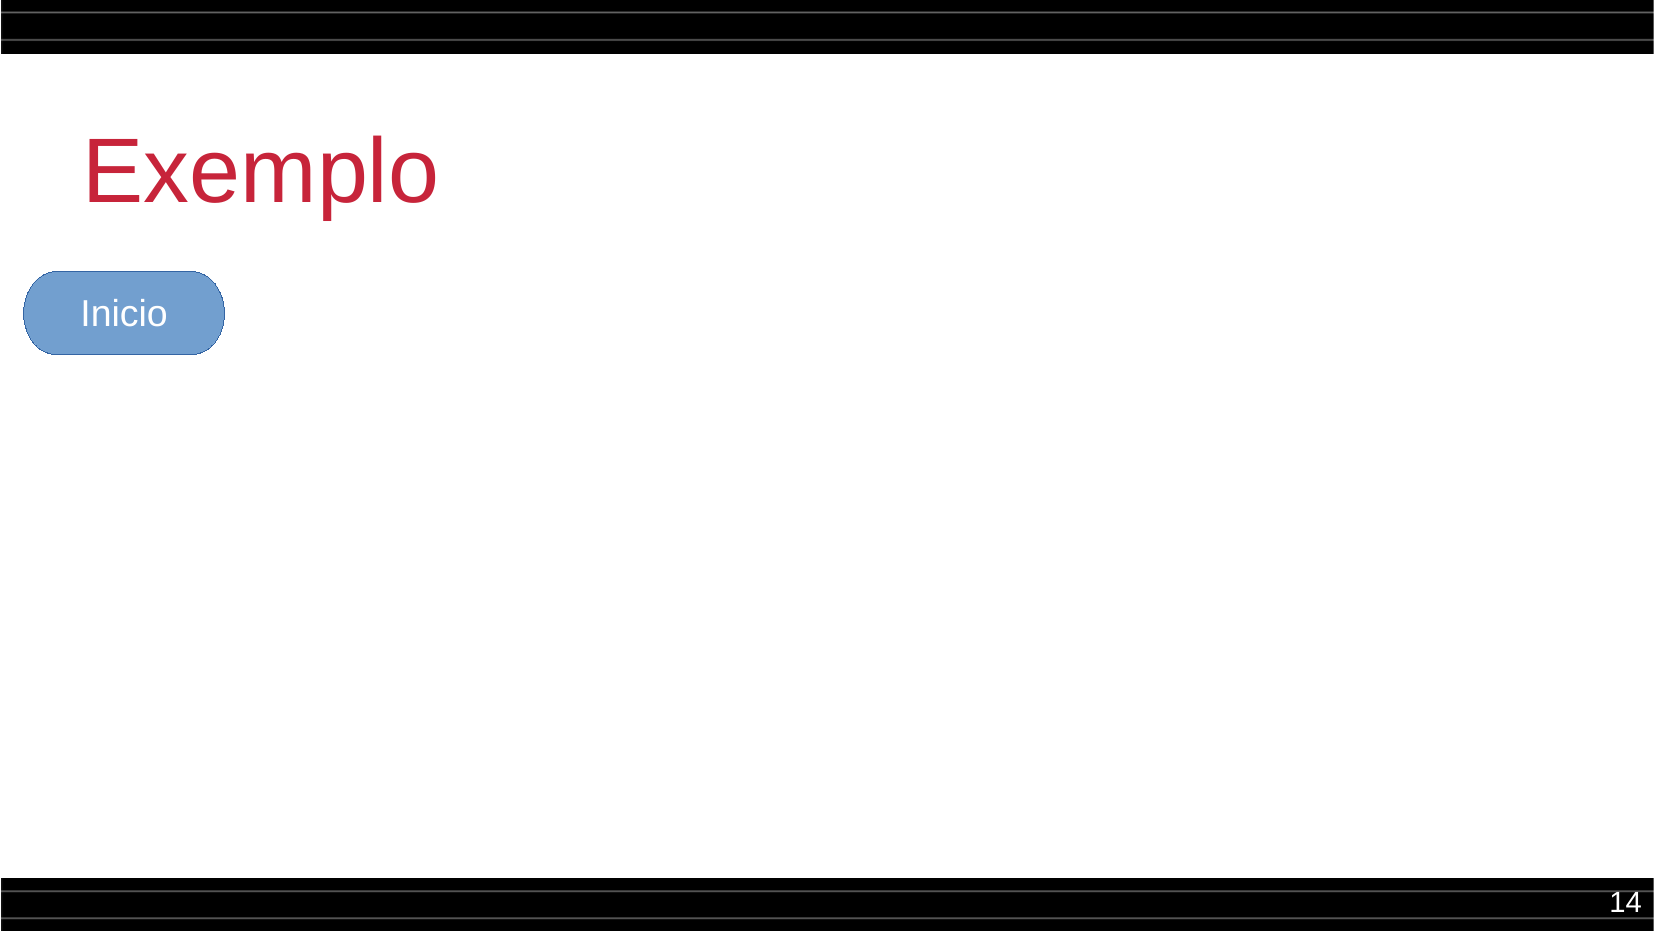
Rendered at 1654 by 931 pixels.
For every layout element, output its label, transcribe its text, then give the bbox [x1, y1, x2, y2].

picture [1, 878, 1654, 931]
title Exemplo [82, 92, 1571, 249]
text_box Inicio [23, 271, 225, 355]
picture [1, 0, 1654, 54]
